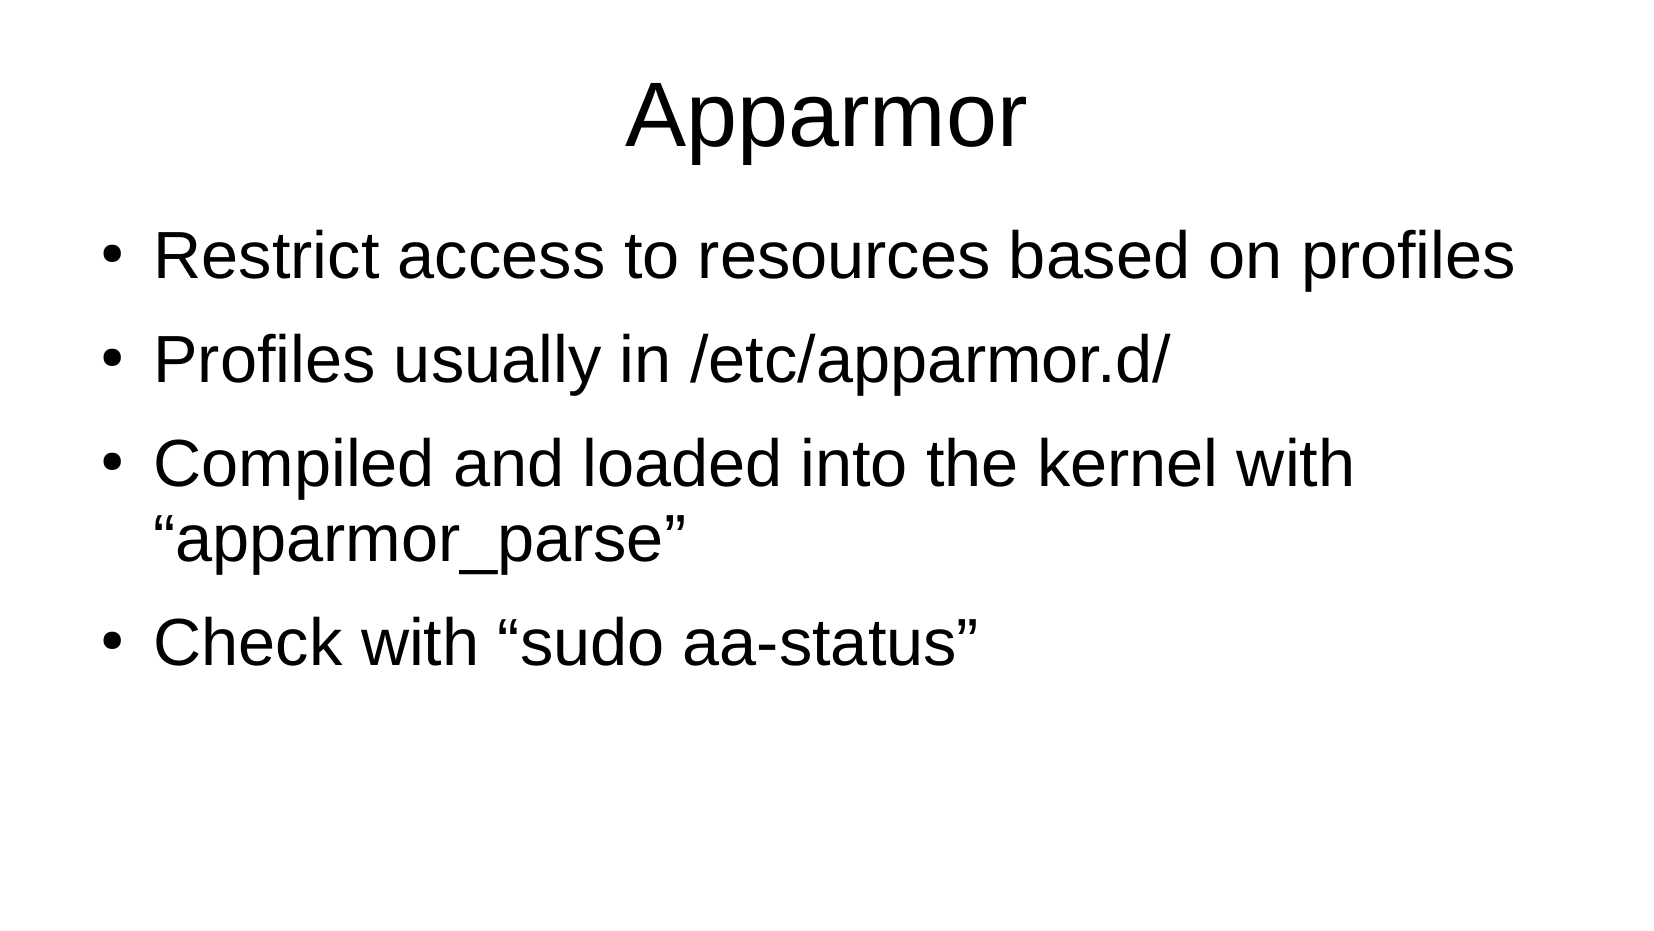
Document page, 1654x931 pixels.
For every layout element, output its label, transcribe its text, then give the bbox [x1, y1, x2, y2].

list Restrict access to resources based on profiles Profiles usually in /etc/apparmor.d/ Compiled and loaded into the kernel with “apparmor_parse” Check with “sudo aa-status” [82, 217, 1571, 758]
title Apparmor [82, 37, 1571, 193]
